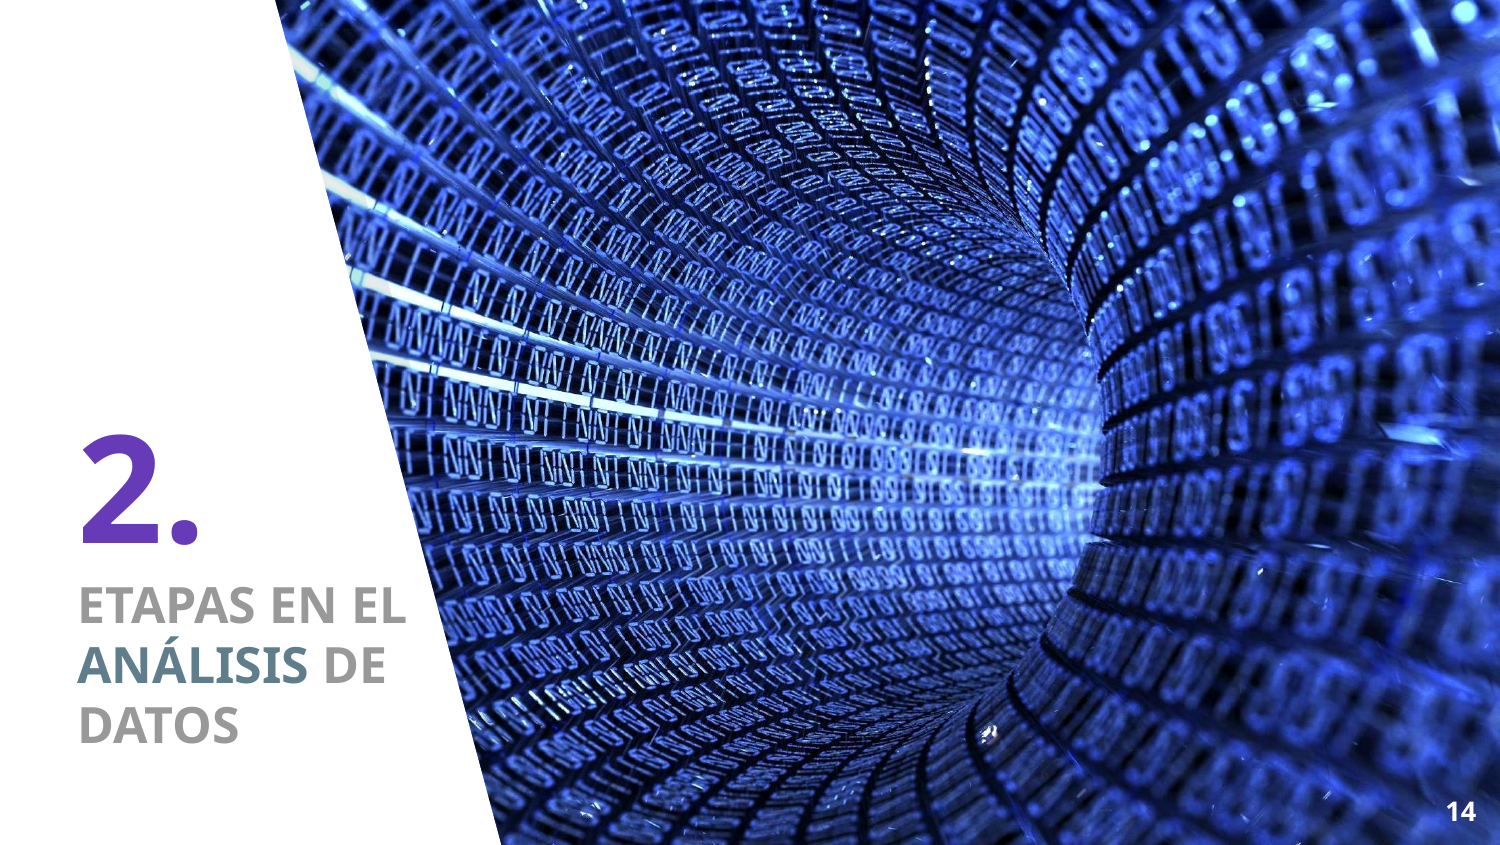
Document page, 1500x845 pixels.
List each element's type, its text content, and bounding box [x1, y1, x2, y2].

slide_number <number> [1401, 779, 1492, 845]
title 2. ETAPAS EN EL ANÁLISIS DE DATOS [62, 459, 451, 769]
picture [276, 0, 1500, 845]
